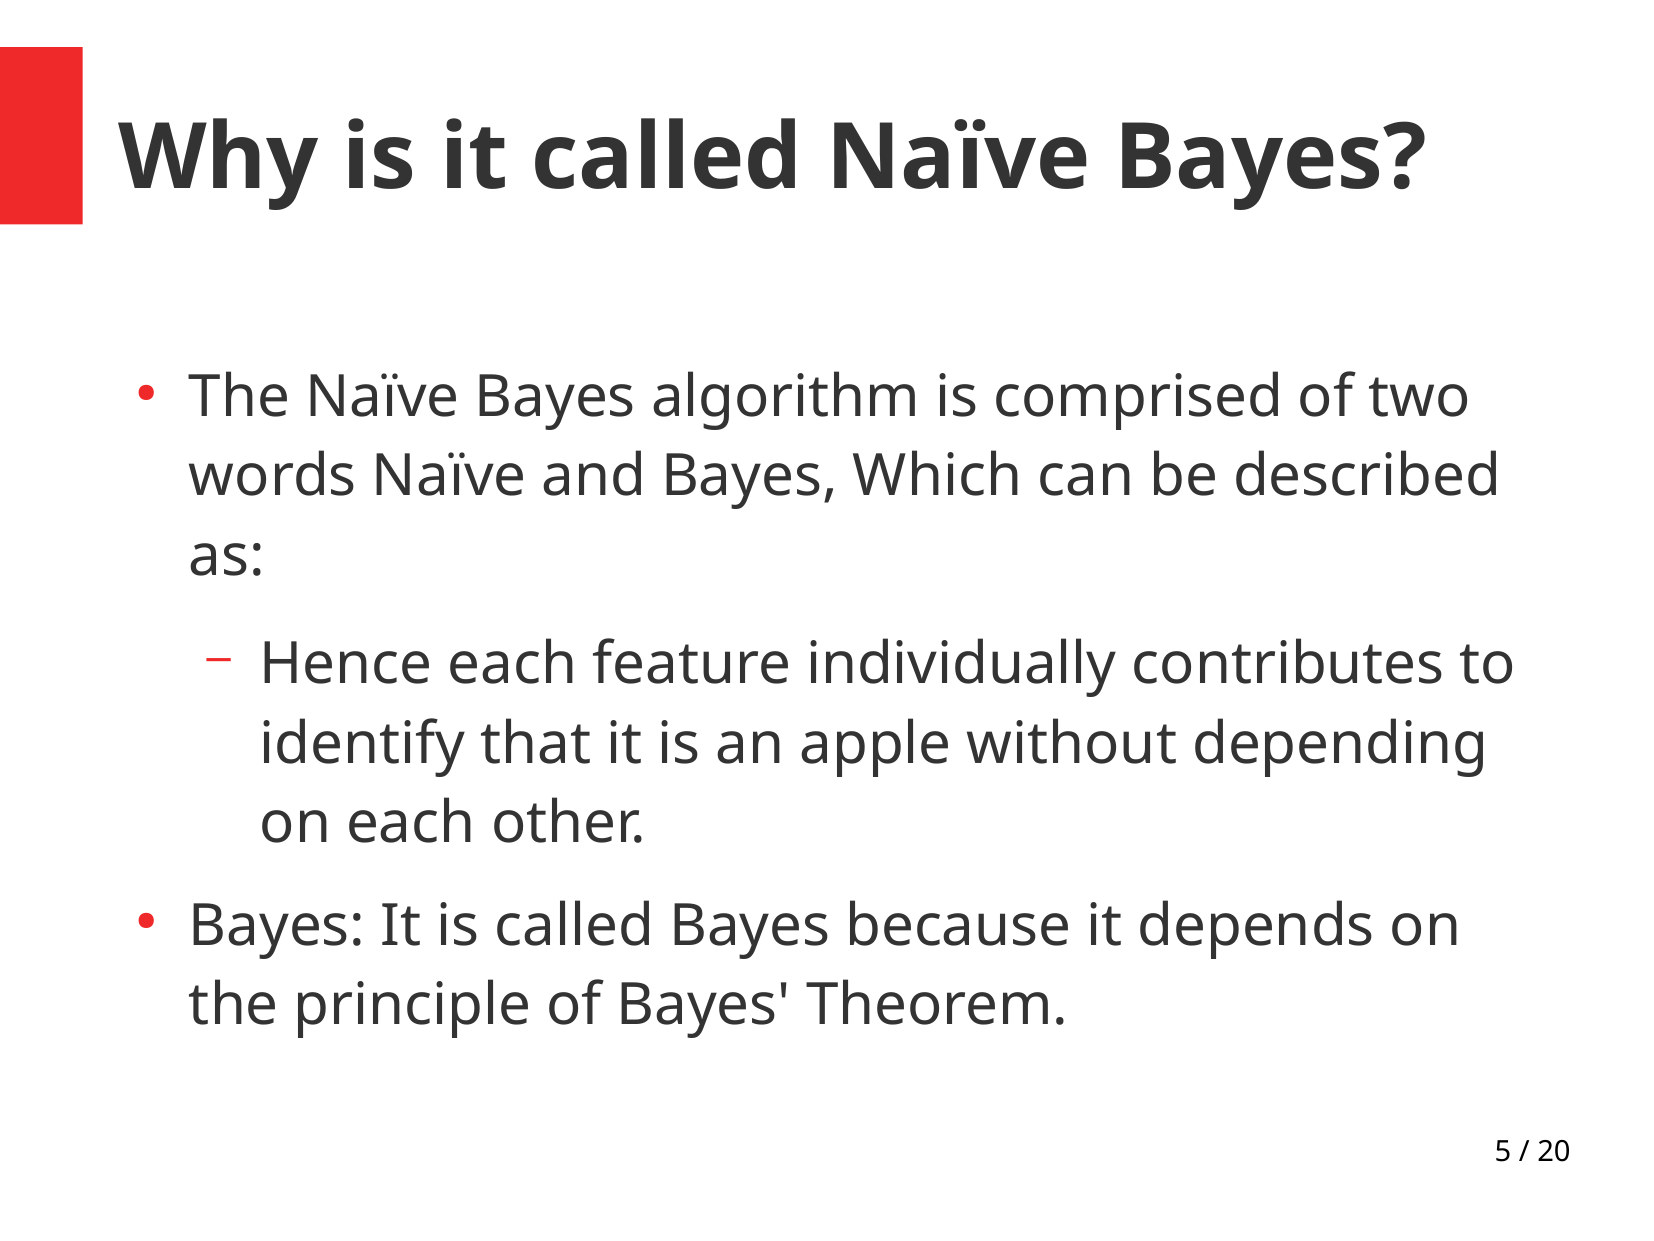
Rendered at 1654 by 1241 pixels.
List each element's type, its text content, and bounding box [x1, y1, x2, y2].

title Why is it called Naïve Bayes? [118, 49, 1571, 257]
list The Naïve Bayes algorithm is comprised of two words Naïve and Bayes, Which can be described as: Hence each feature individually contributes to identify that it is an apple without depending on each other. Bayes: It is called Bayes because it depends on the principle of Bayes' Theorem. [118, 354, 1536, 1074]
